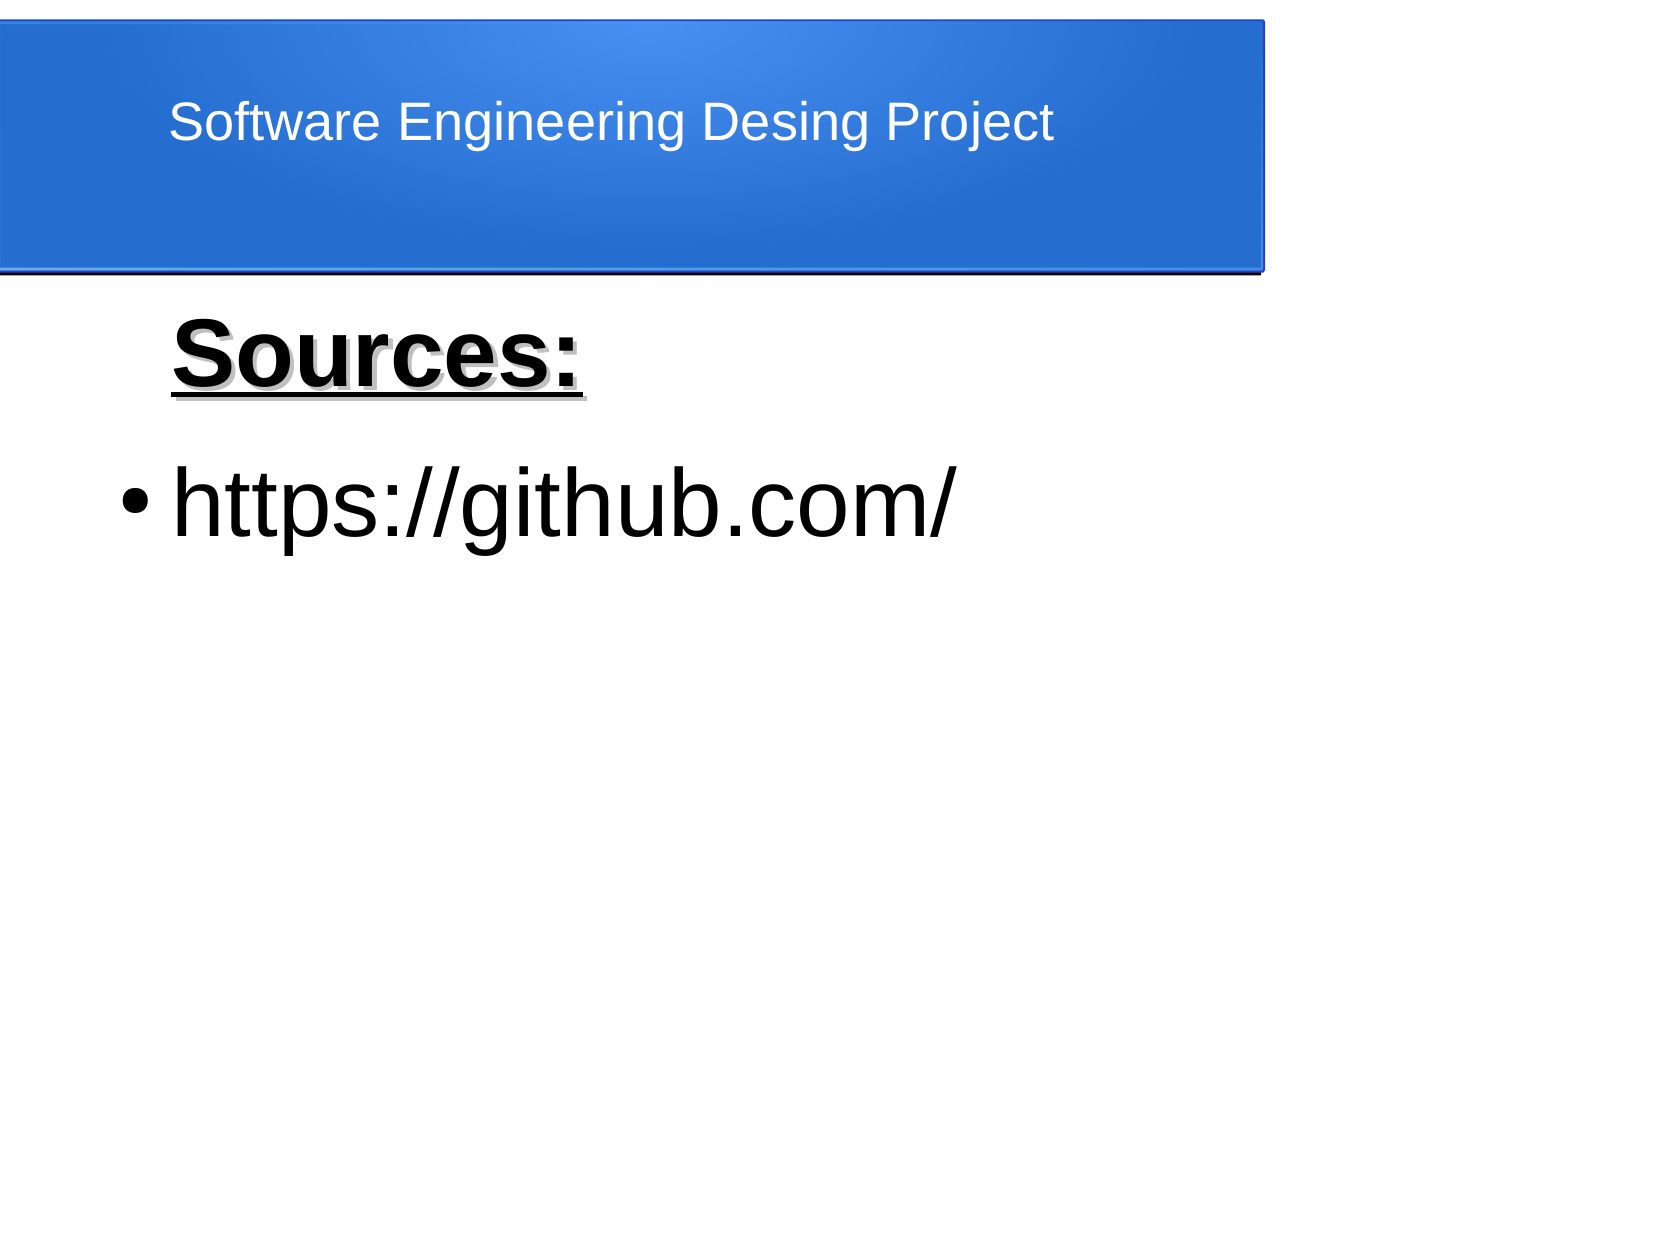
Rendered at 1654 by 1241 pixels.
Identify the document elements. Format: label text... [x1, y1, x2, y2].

list Sources: https://github.com/ [82, 299, 1571, 1019]
text_box Software Engineering Desing Project [153, 83, 1071, 201]
